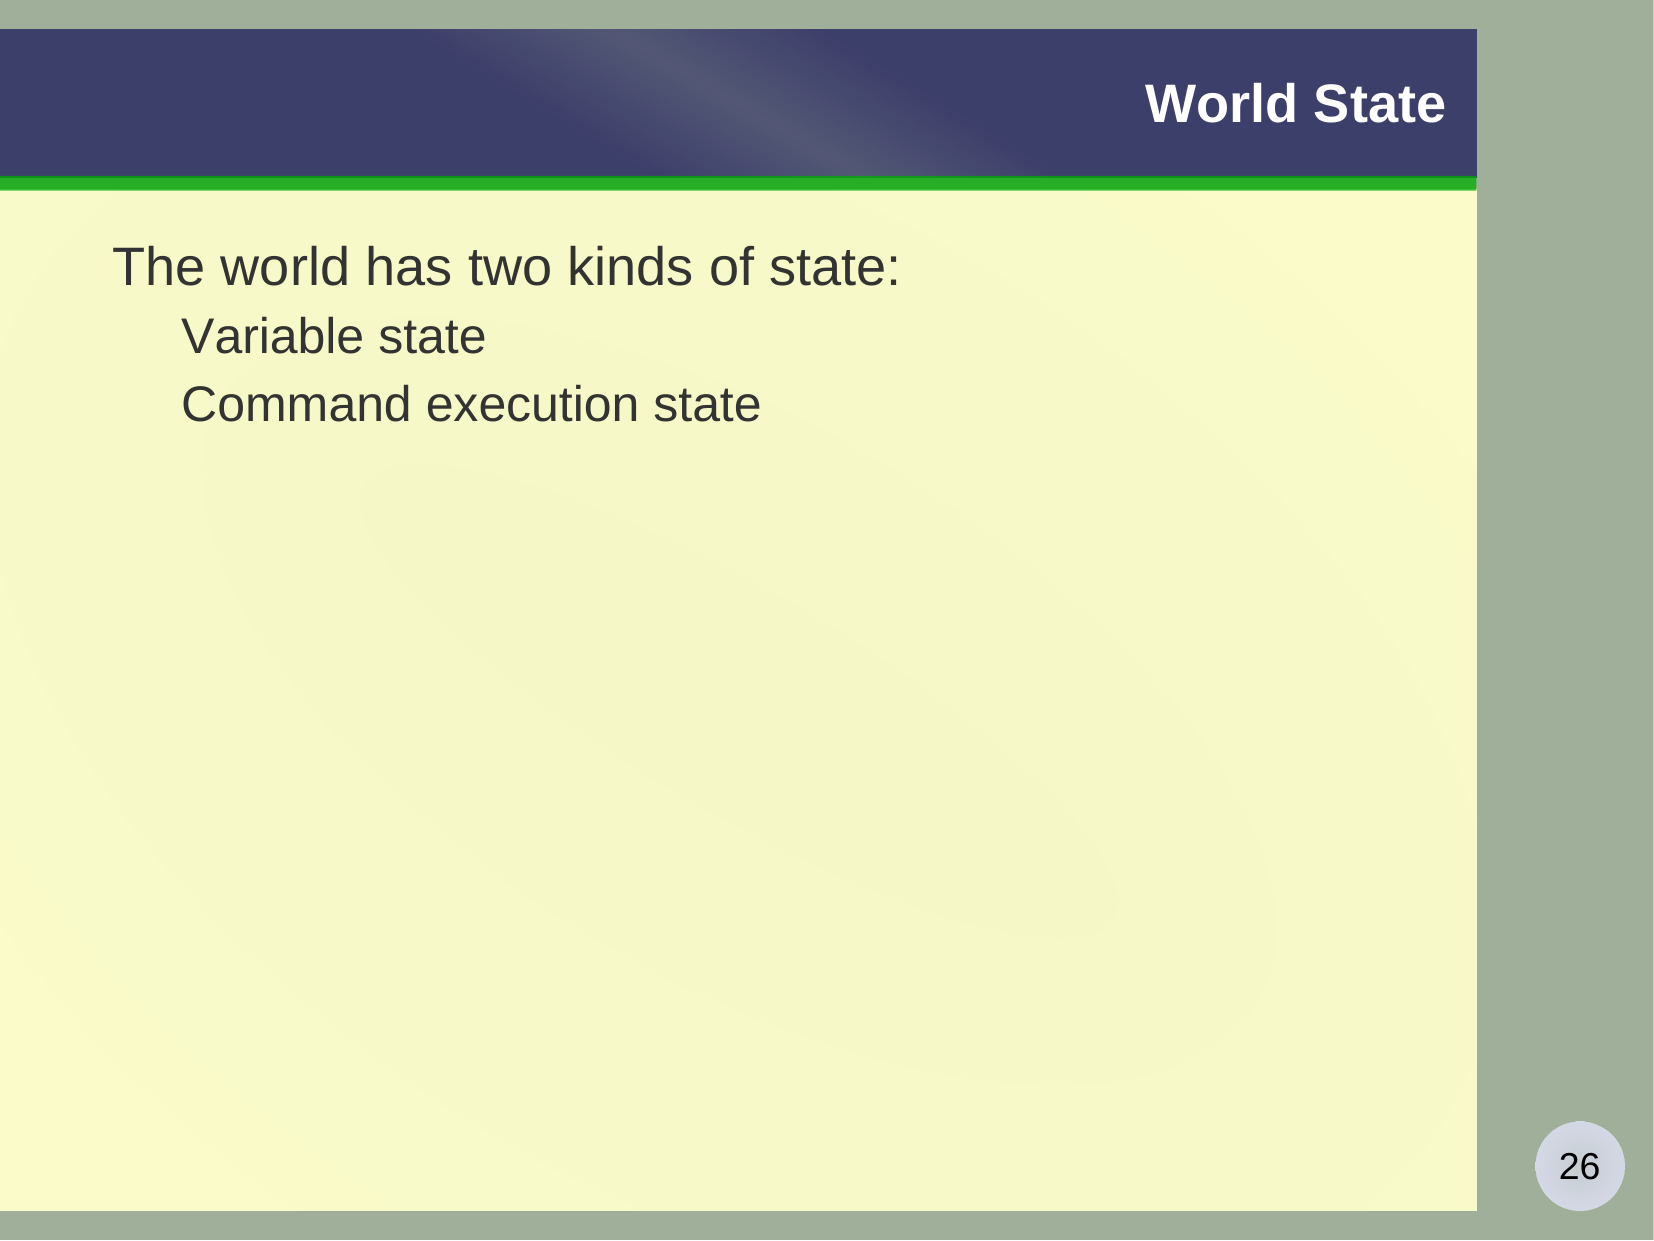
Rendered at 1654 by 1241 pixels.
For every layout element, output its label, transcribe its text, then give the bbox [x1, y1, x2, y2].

title World State [29, 59, 1447, 148]
list The world has two kinds of state: Variable state Command execution state [59, 236, 1418, 1182]
